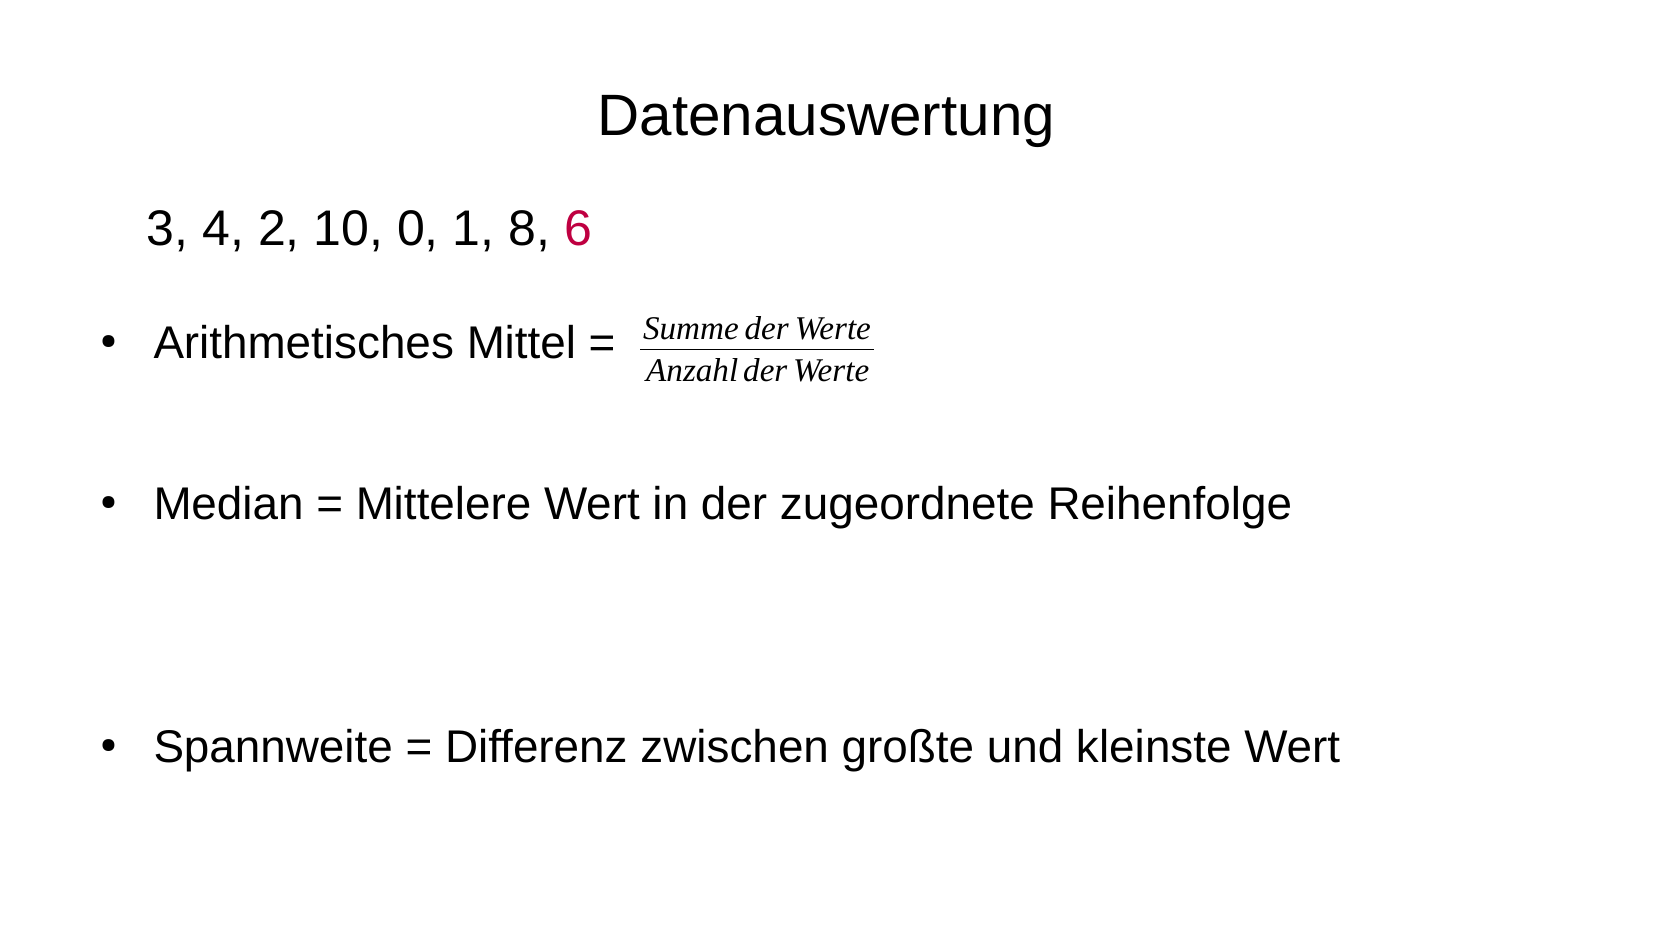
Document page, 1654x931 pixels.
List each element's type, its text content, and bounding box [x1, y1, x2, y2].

chart [632, 309, 881, 389]
list Arithmetisches Mittel = Median = Mittelere Wert in der zugeordnete Reihenfolge Spannweite = Differenz zwischen großte und kleinste Wert [82, 316, 1571, 856]
text_box 3, 4, 2, 10, 0, 1, 8, 6 [118, 192, 1461, 263]
title Datenauswertung [82, 37, 1571, 193]
